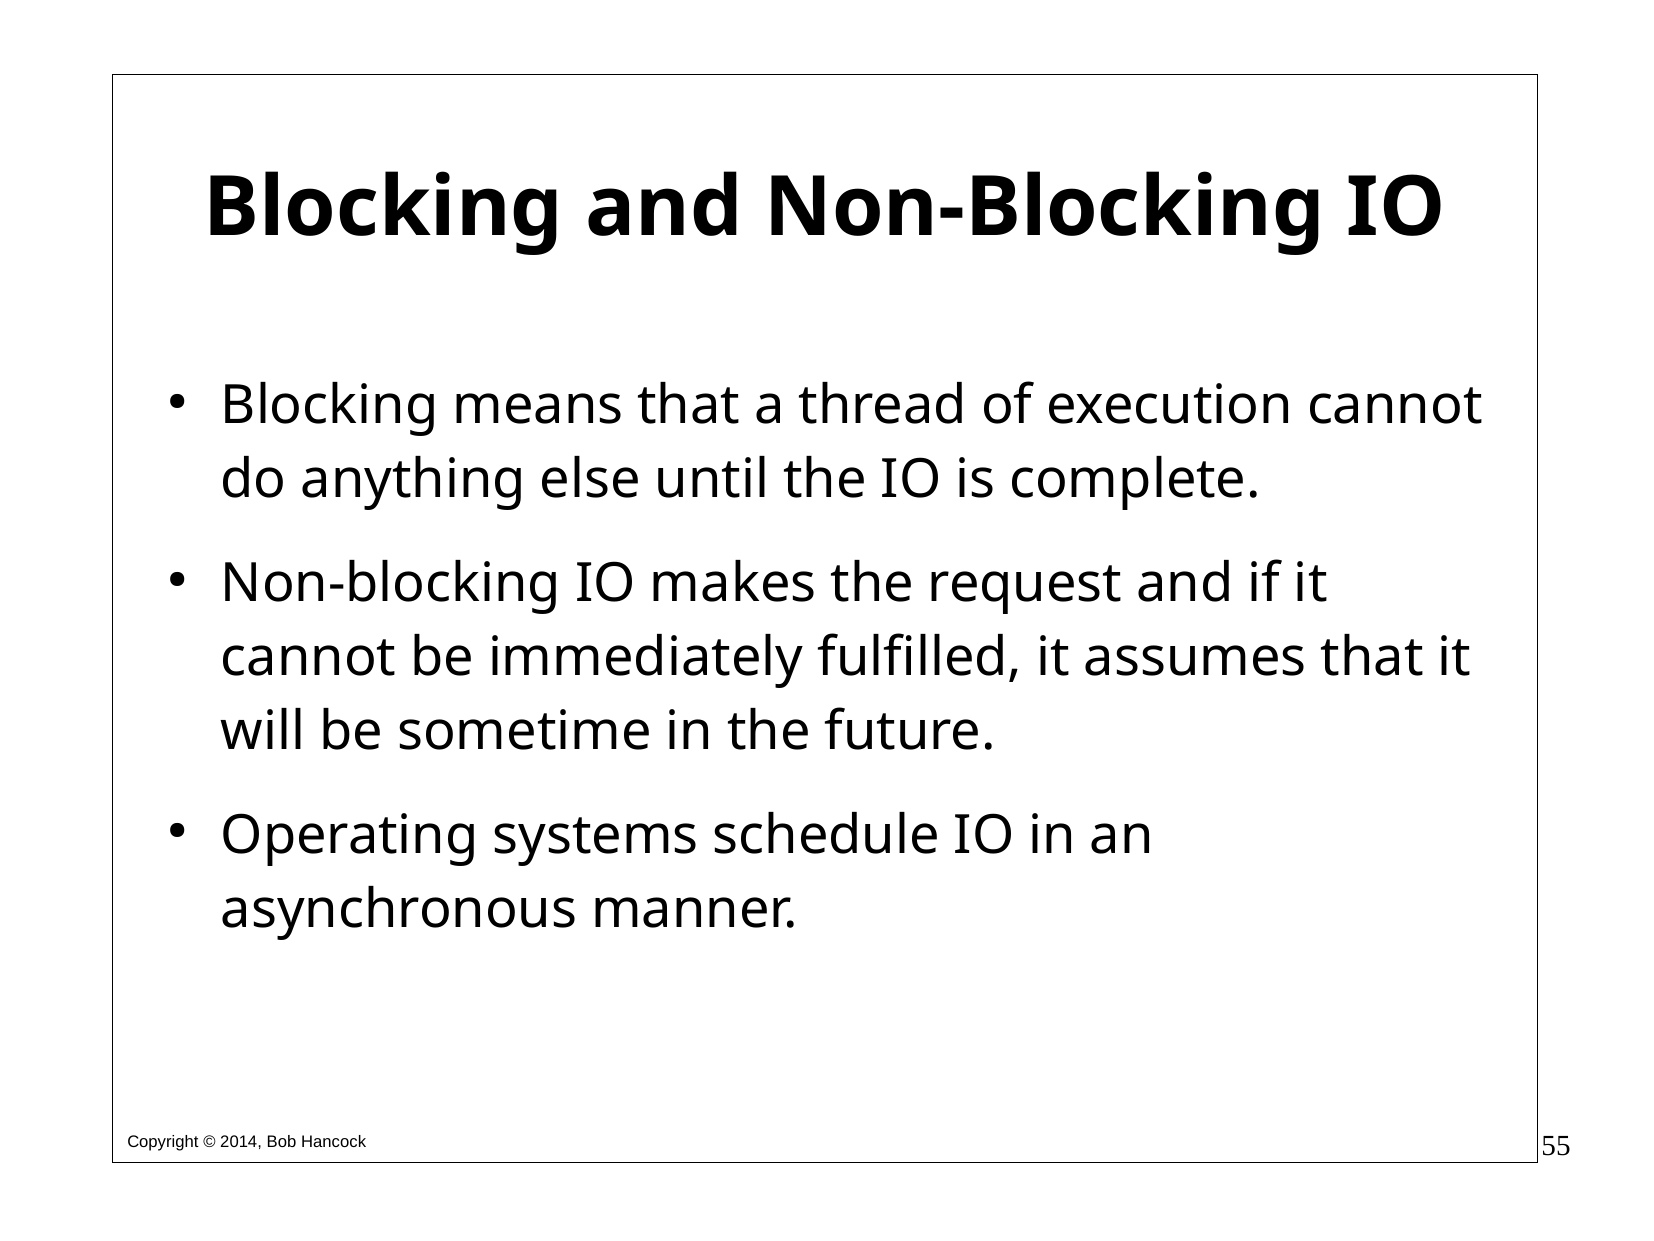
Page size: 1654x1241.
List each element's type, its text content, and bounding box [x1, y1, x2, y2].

text_box Copyright © 2014, Bob Hancock [112, 1125, 382, 1159]
title Blocking and Non-Blocking IO [112, 146, 1538, 260]
list Blocking means that a thread of execution cannot do anything else until the IO is complete. Non-blocking IO makes the request and if it cannot be immediately fulfilled, it assumes that it will be sometime in the future. Operating systems schedule IO in an asynchronous manner. [150, 262, 1501, 1126]
